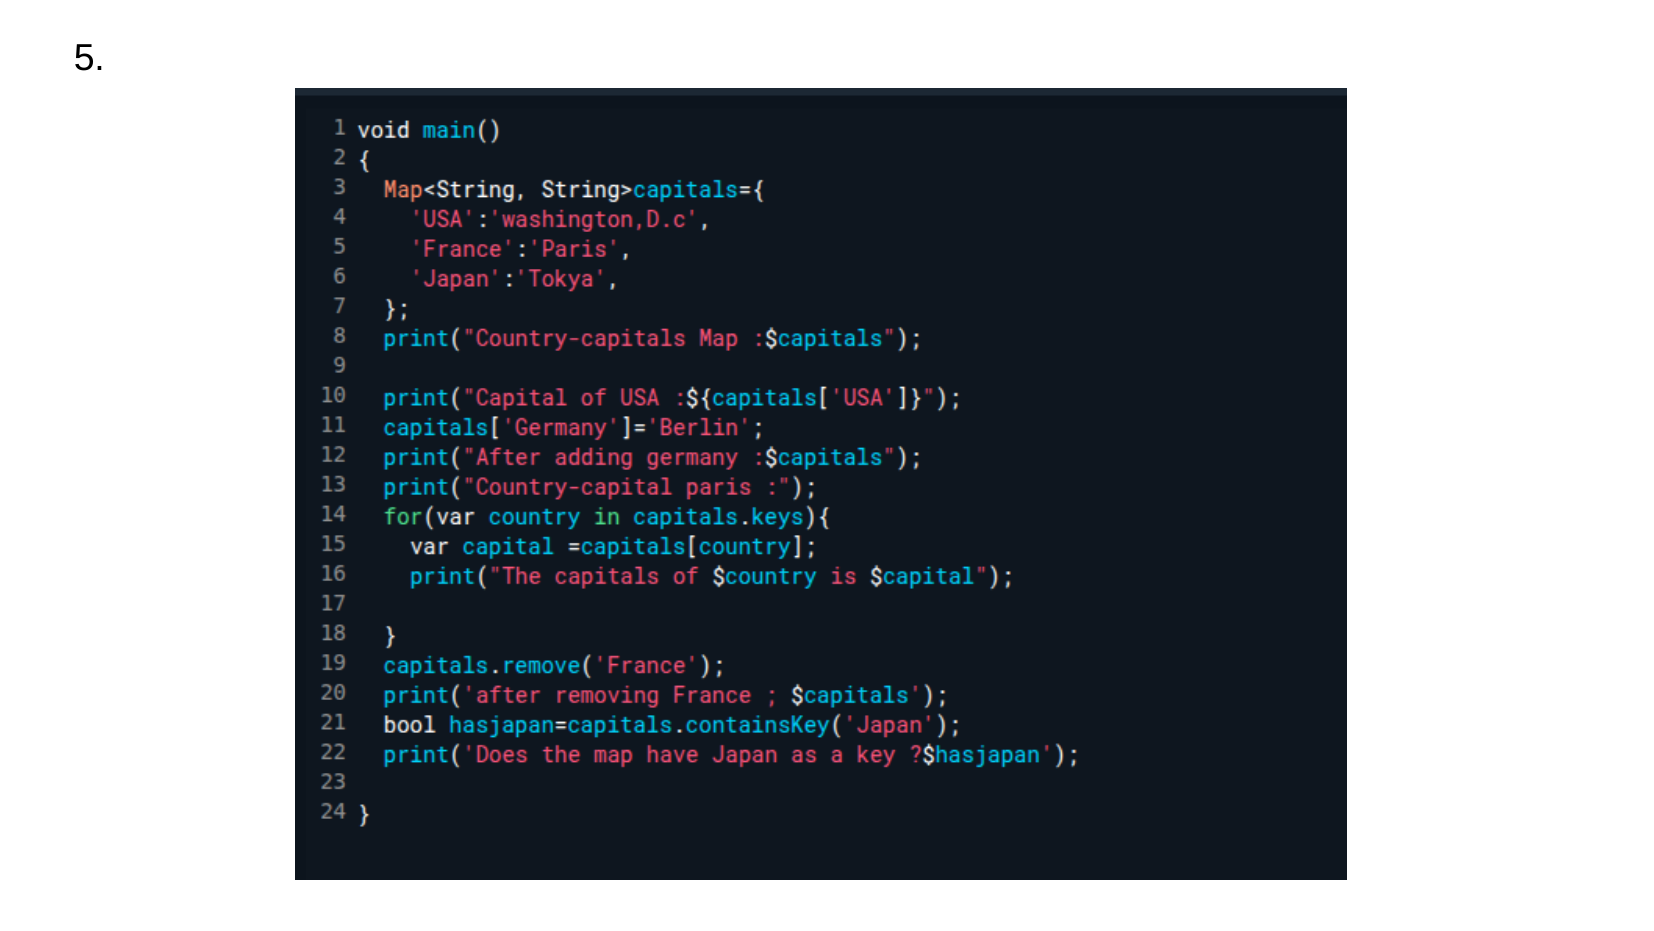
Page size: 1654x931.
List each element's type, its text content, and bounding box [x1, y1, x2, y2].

text_box 5. [59, 29, 120, 87]
picture [295, 88, 1347, 880]
